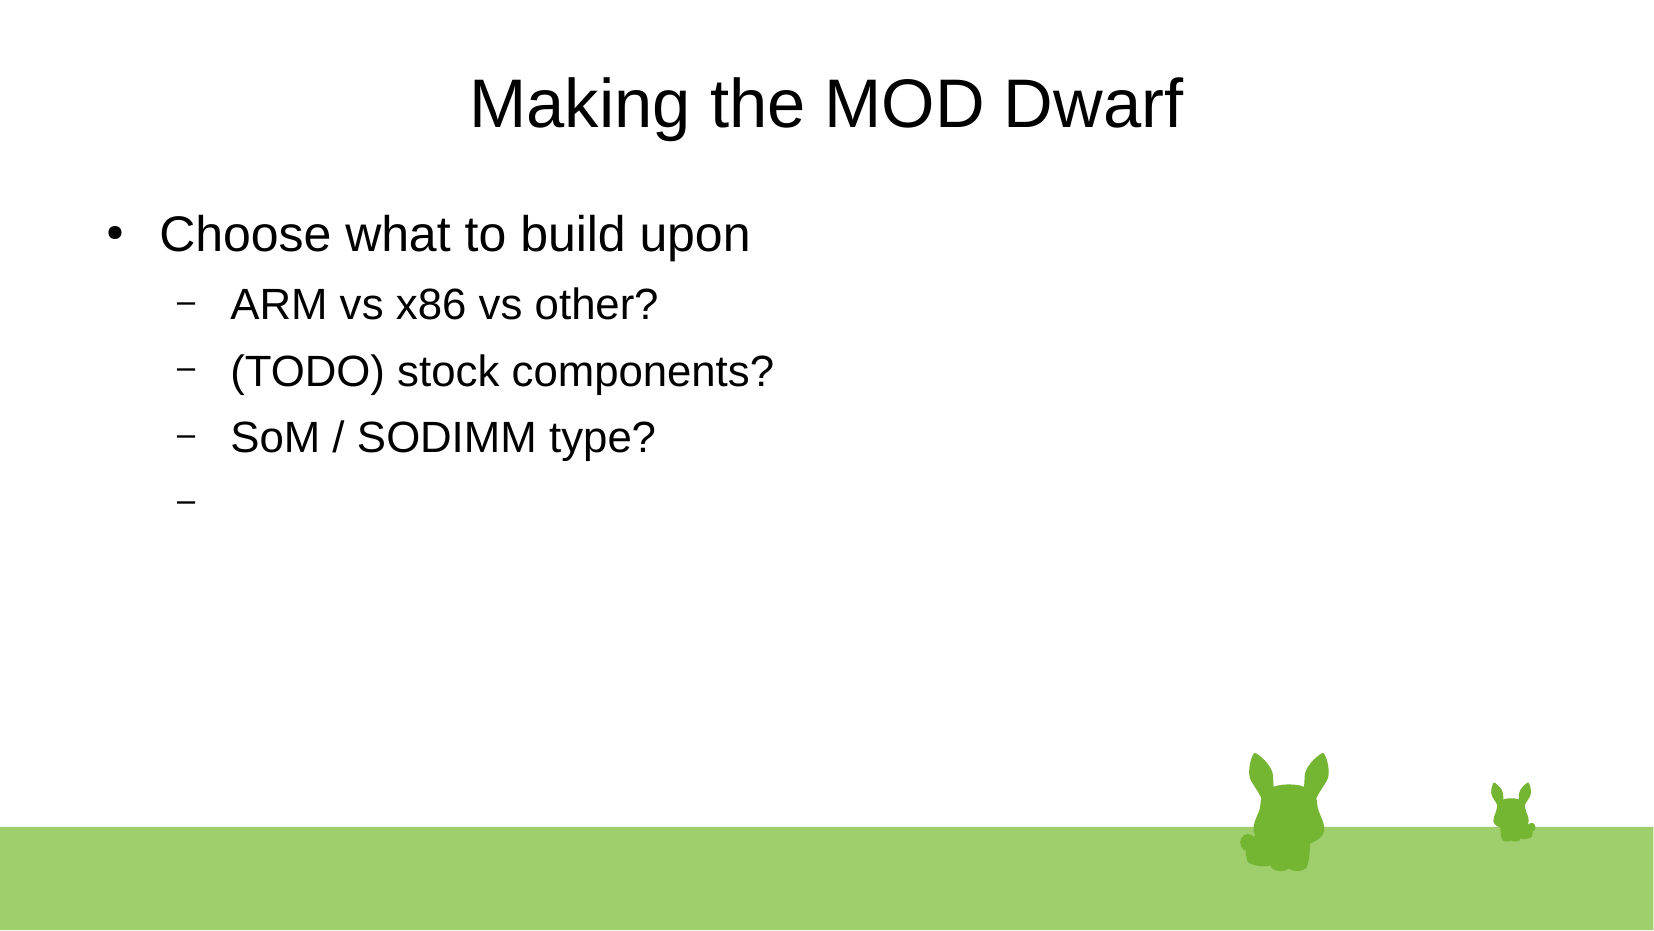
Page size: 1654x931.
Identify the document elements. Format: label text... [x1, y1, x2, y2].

title Making the MOD Dwarf [88, 29, 1565, 178]
list Choose what to build upon ARM vs x86 vs other? (TODO) stock components? SoM / SODIMM type? [88, 206, 1565, 739]
